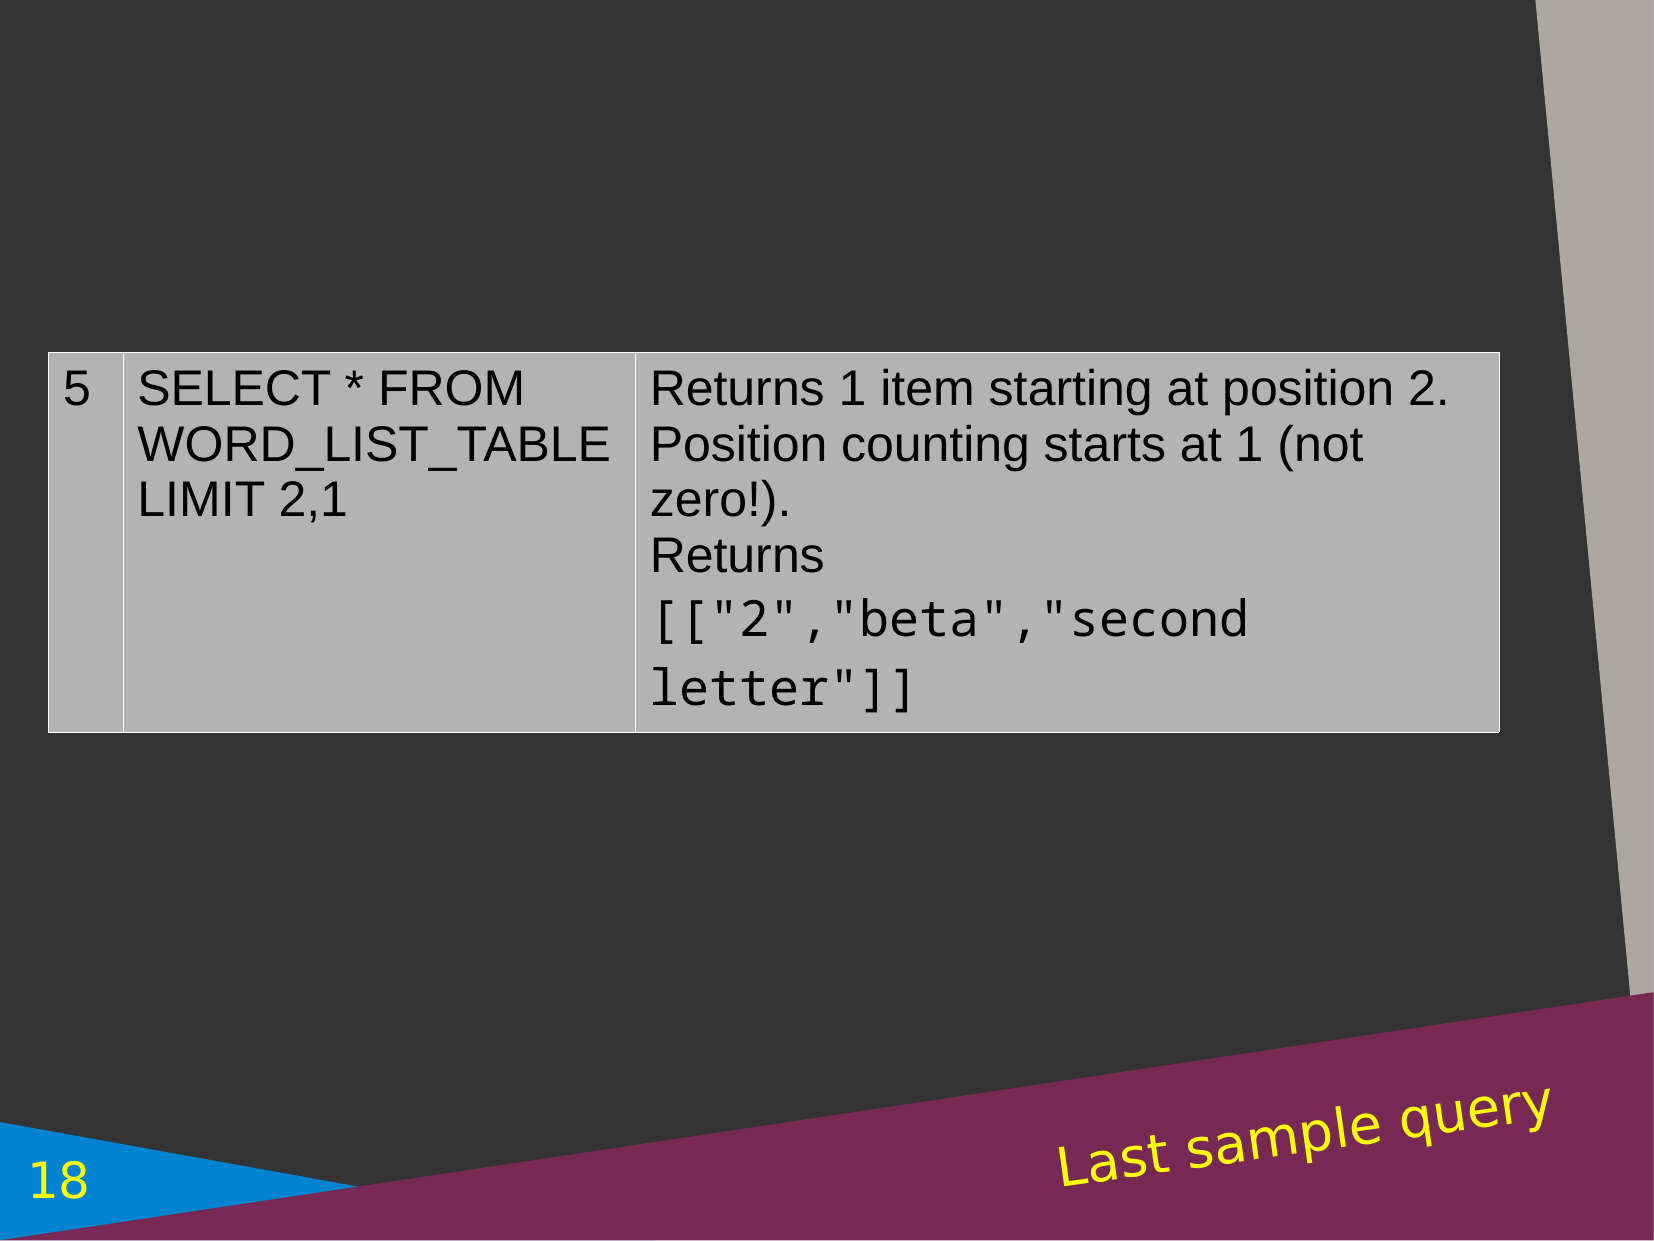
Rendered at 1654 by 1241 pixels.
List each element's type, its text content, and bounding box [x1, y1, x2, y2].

table_header Returns 1 item starting at position 2. Position counting starts at 1 (not zero!). Returns [["2","beta","second letter"]] [636, 353, 1499, 732]
table_header SELECT * FROM WORD_LIST_TABLE LIMIT 2,1 [124, 353, 635, 732]
title Last sample query [956, 995, 1654, 1241]
table_header 5 [49, 353, 123, 732]
